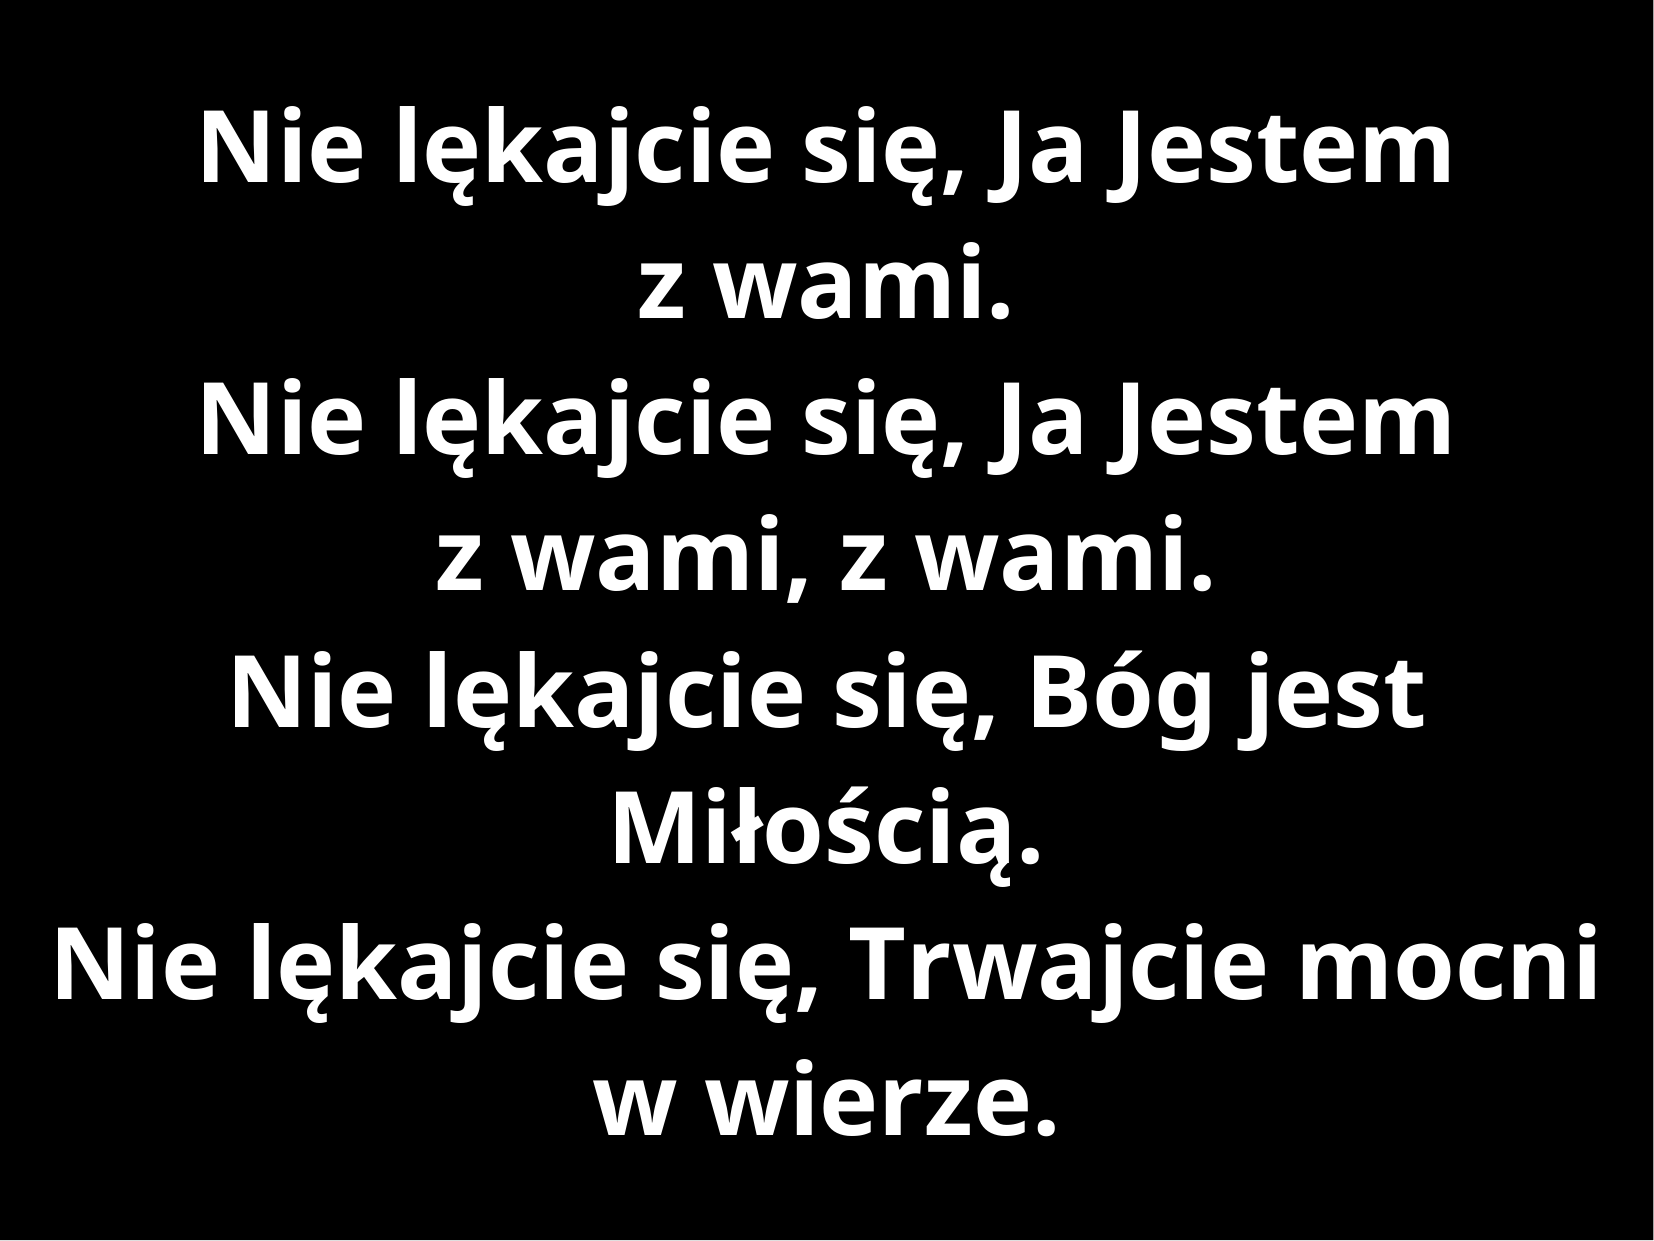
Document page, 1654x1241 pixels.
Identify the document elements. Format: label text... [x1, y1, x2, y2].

title Nie lękajcie się, Ja Jestem z wami. Nie lękajcie się, Ja Jestem z wami, z wami. Nie lękajcie się, Bóg jest Miłością. Nie lękajcie się, Trwajcie mocni w wierze. [0, 0, 1654, 1241]
